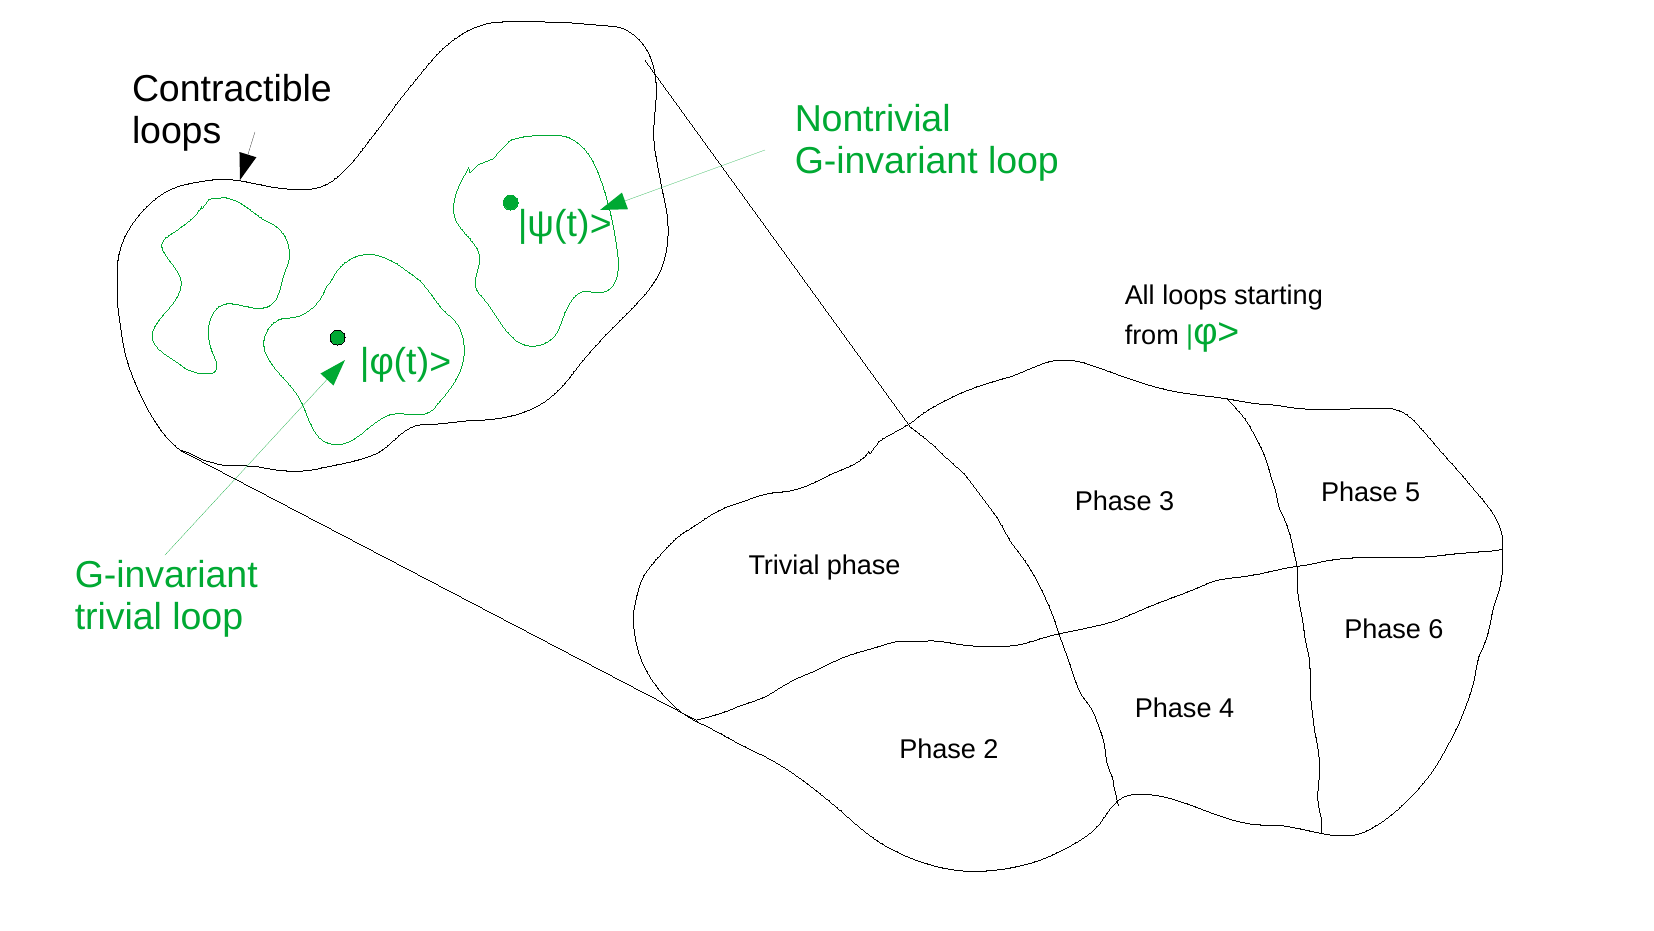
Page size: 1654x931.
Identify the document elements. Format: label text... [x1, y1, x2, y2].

text_box Nontrivial G-invariant loop [780, 90, 1096, 196]
text_box Phase 6 [1329, 606, 1460, 652]
text_box [330, 330, 345, 346]
text_box Contractible loops [117, 60, 388, 201]
text_box |φ(t)> [345, 333, 481, 432]
text_box Phase 4 [1120, 685, 1251, 731]
text_box Phase 3 [1060, 478, 1191, 524]
text_box Phase 5 [1306, 469, 1437, 515]
text_box All loops starting from |φ> [1110, 272, 1351, 391]
text_box |ψ(t)> [503, 195, 669, 267]
text_box Trivial phase [733, 542, 933, 603]
text_box Phase 2 [884, 726, 1015, 772]
text_box G-invariant trivial loop [60, 546, 376, 646]
